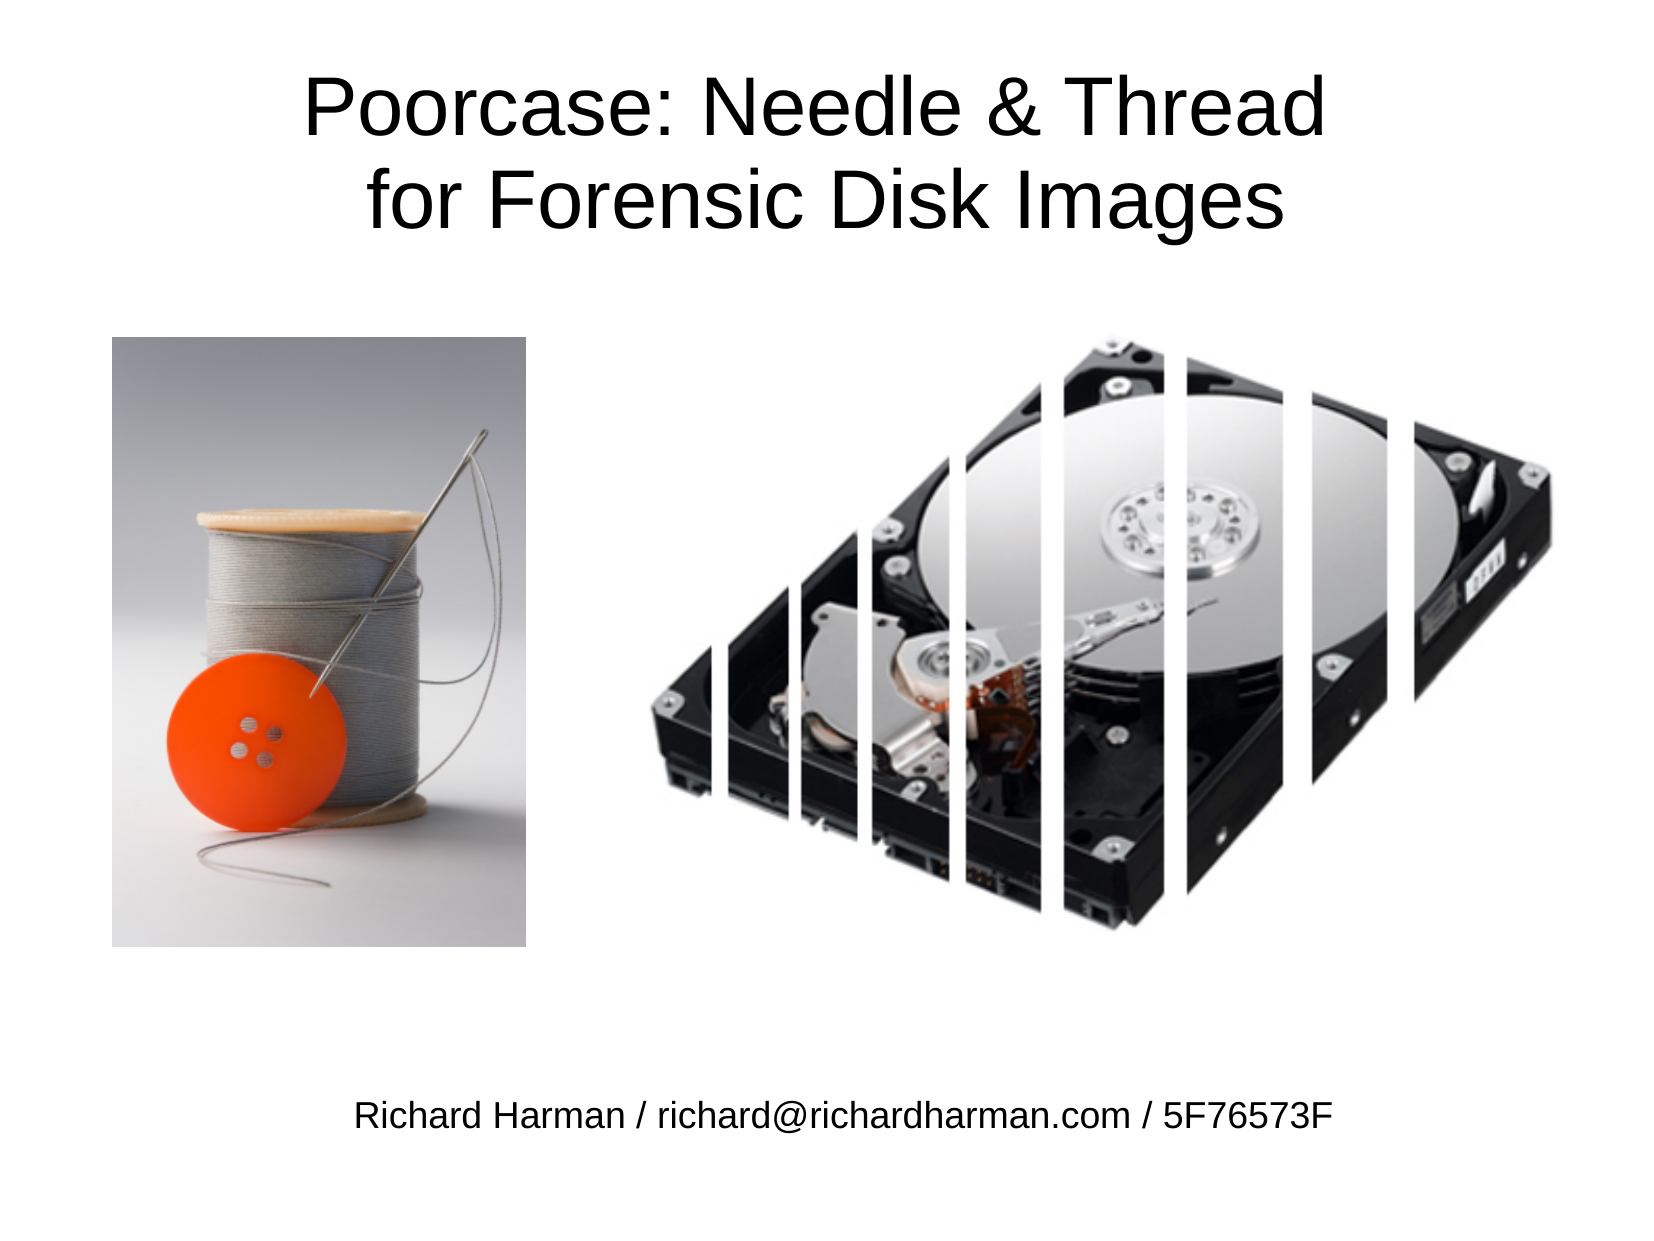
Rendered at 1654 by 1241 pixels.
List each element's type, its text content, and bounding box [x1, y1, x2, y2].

picture [637, 333, 1565, 938]
text_box Richard Harman / richard@richardharman.com / 5F76573F [112, 1087, 1576, 1187]
title Poorcase: Needle & Thread for Forensic Disk Images [82, 49, 1571, 257]
picture [112, 337, 526, 948]
